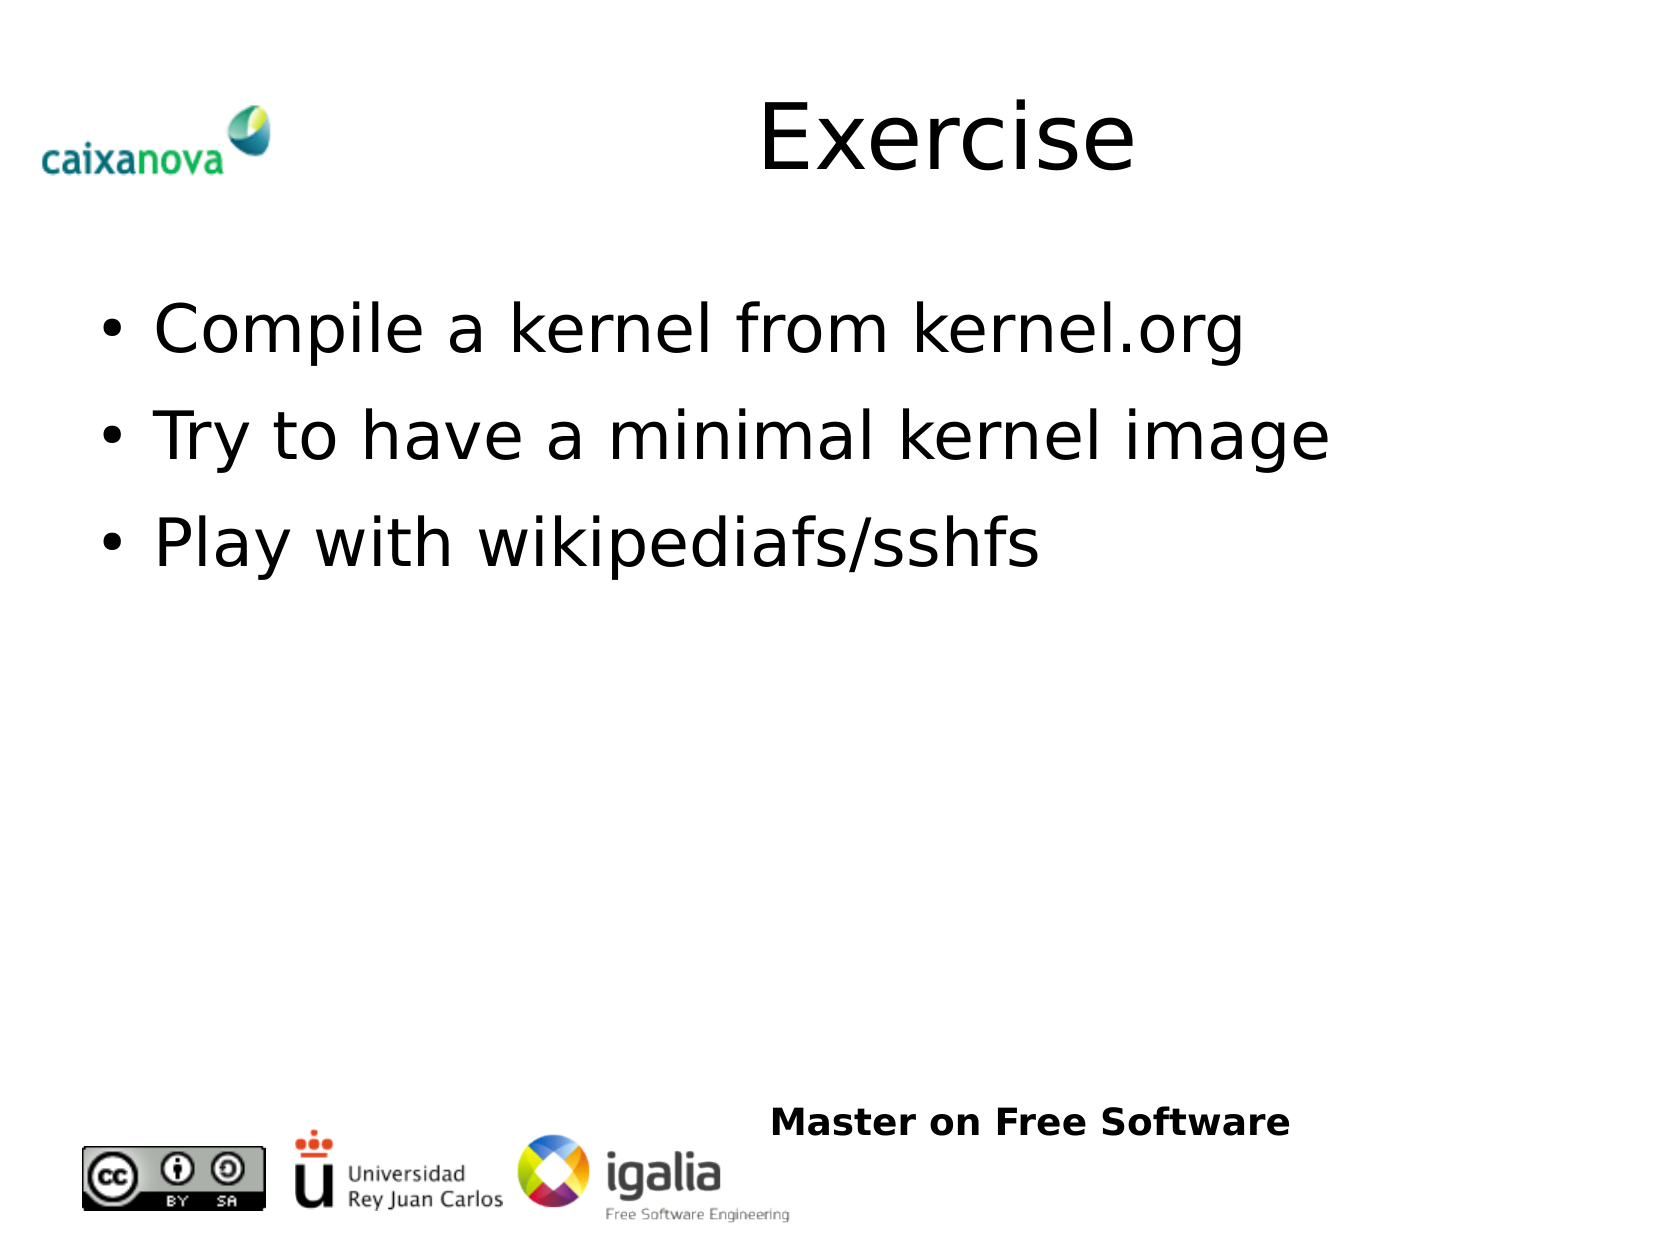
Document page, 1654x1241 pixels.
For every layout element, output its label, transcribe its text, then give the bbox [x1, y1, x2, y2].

list Compile a kernel from kernel.org Try to have a minimal kernel image Play with wikipediafs/sshfs [82, 290, 1571, 1093]
title Exercise [295, 38, 1601, 237]
picture [295, 1121, 811, 1235]
picture [29, 73, 284, 207]
picture [82, 1146, 266, 1211]
